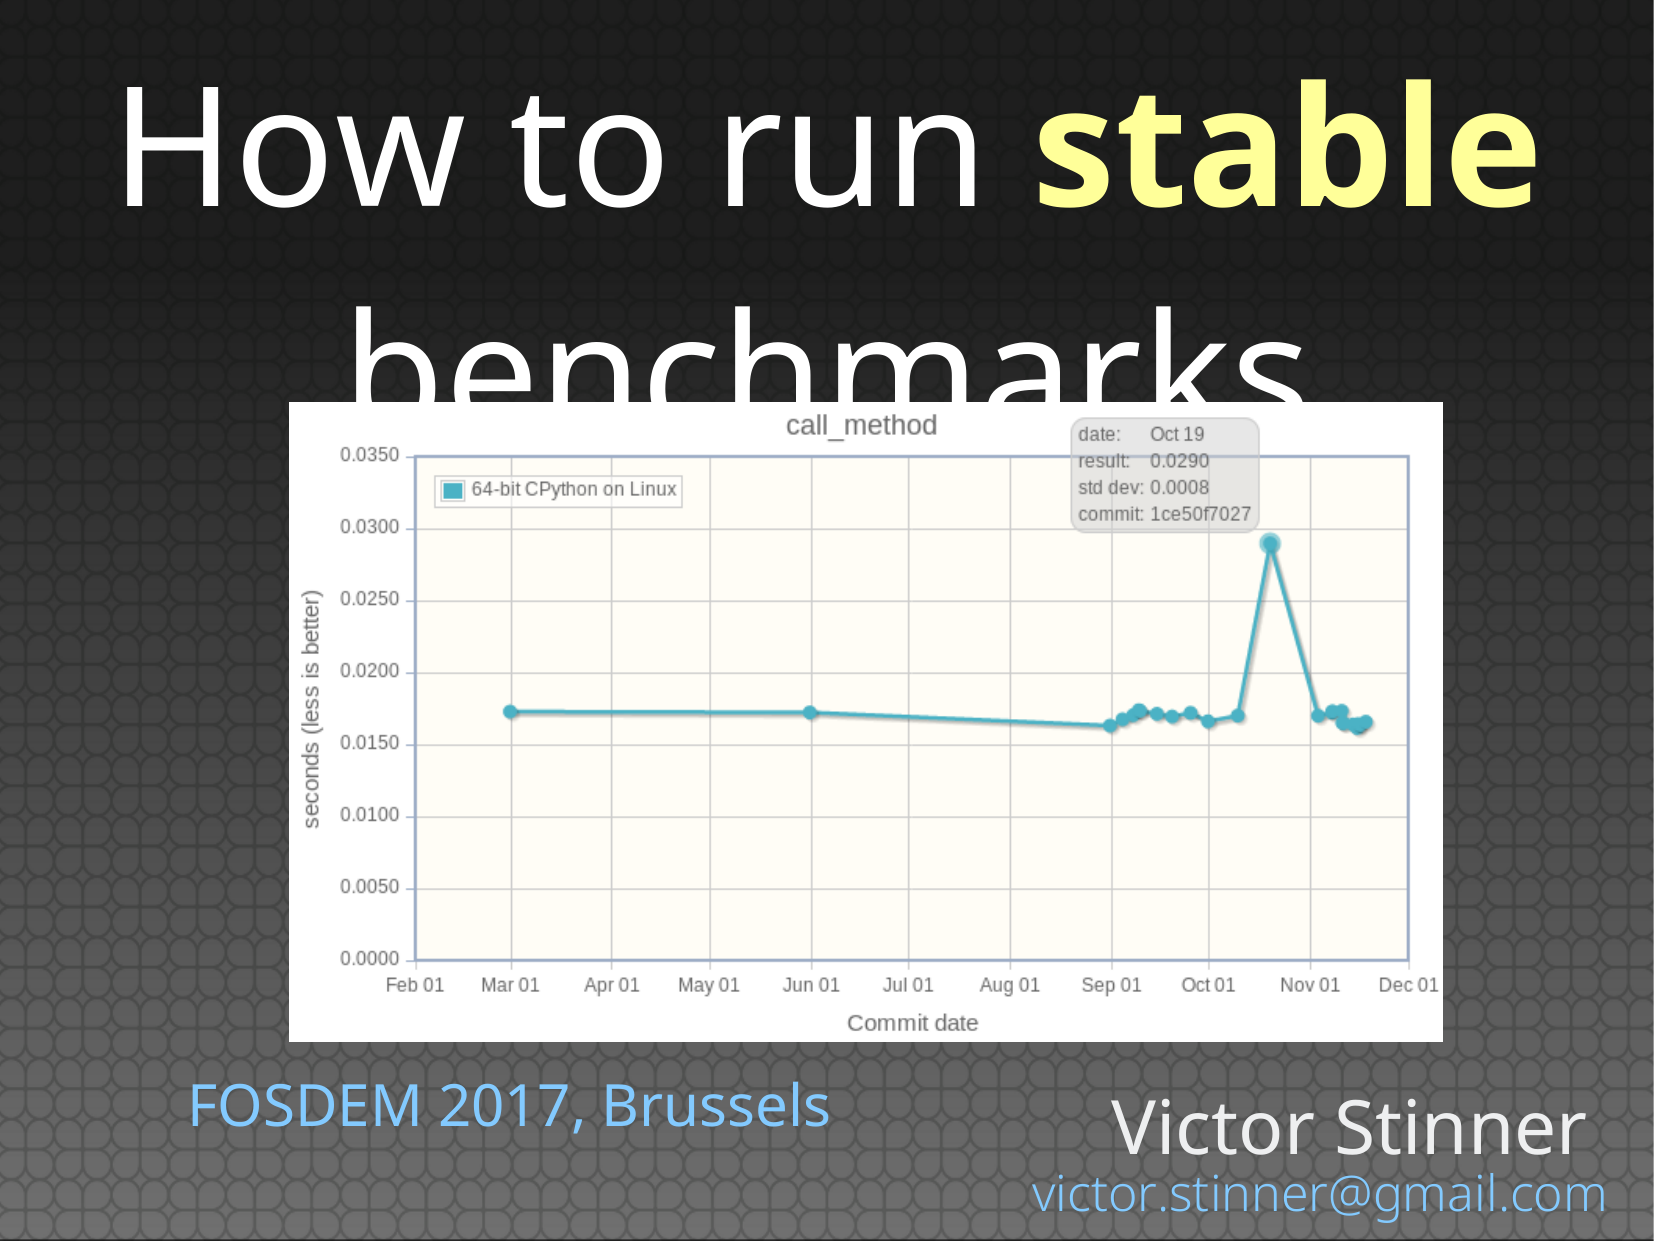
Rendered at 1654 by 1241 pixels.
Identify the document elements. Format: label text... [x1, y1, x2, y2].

text_box How to run stable benchmarks [27, 28, 1627, 537]
text_box Victor Stinner [1096, 1066, 1635, 1158]
subtitle FOSDEM 2017, Brussels [187, 1066, 1096, 1142]
picture [0, 0, 1654, 1241]
text_box victor.stinner@gmail.com [959, 1157, 1609, 1209]
